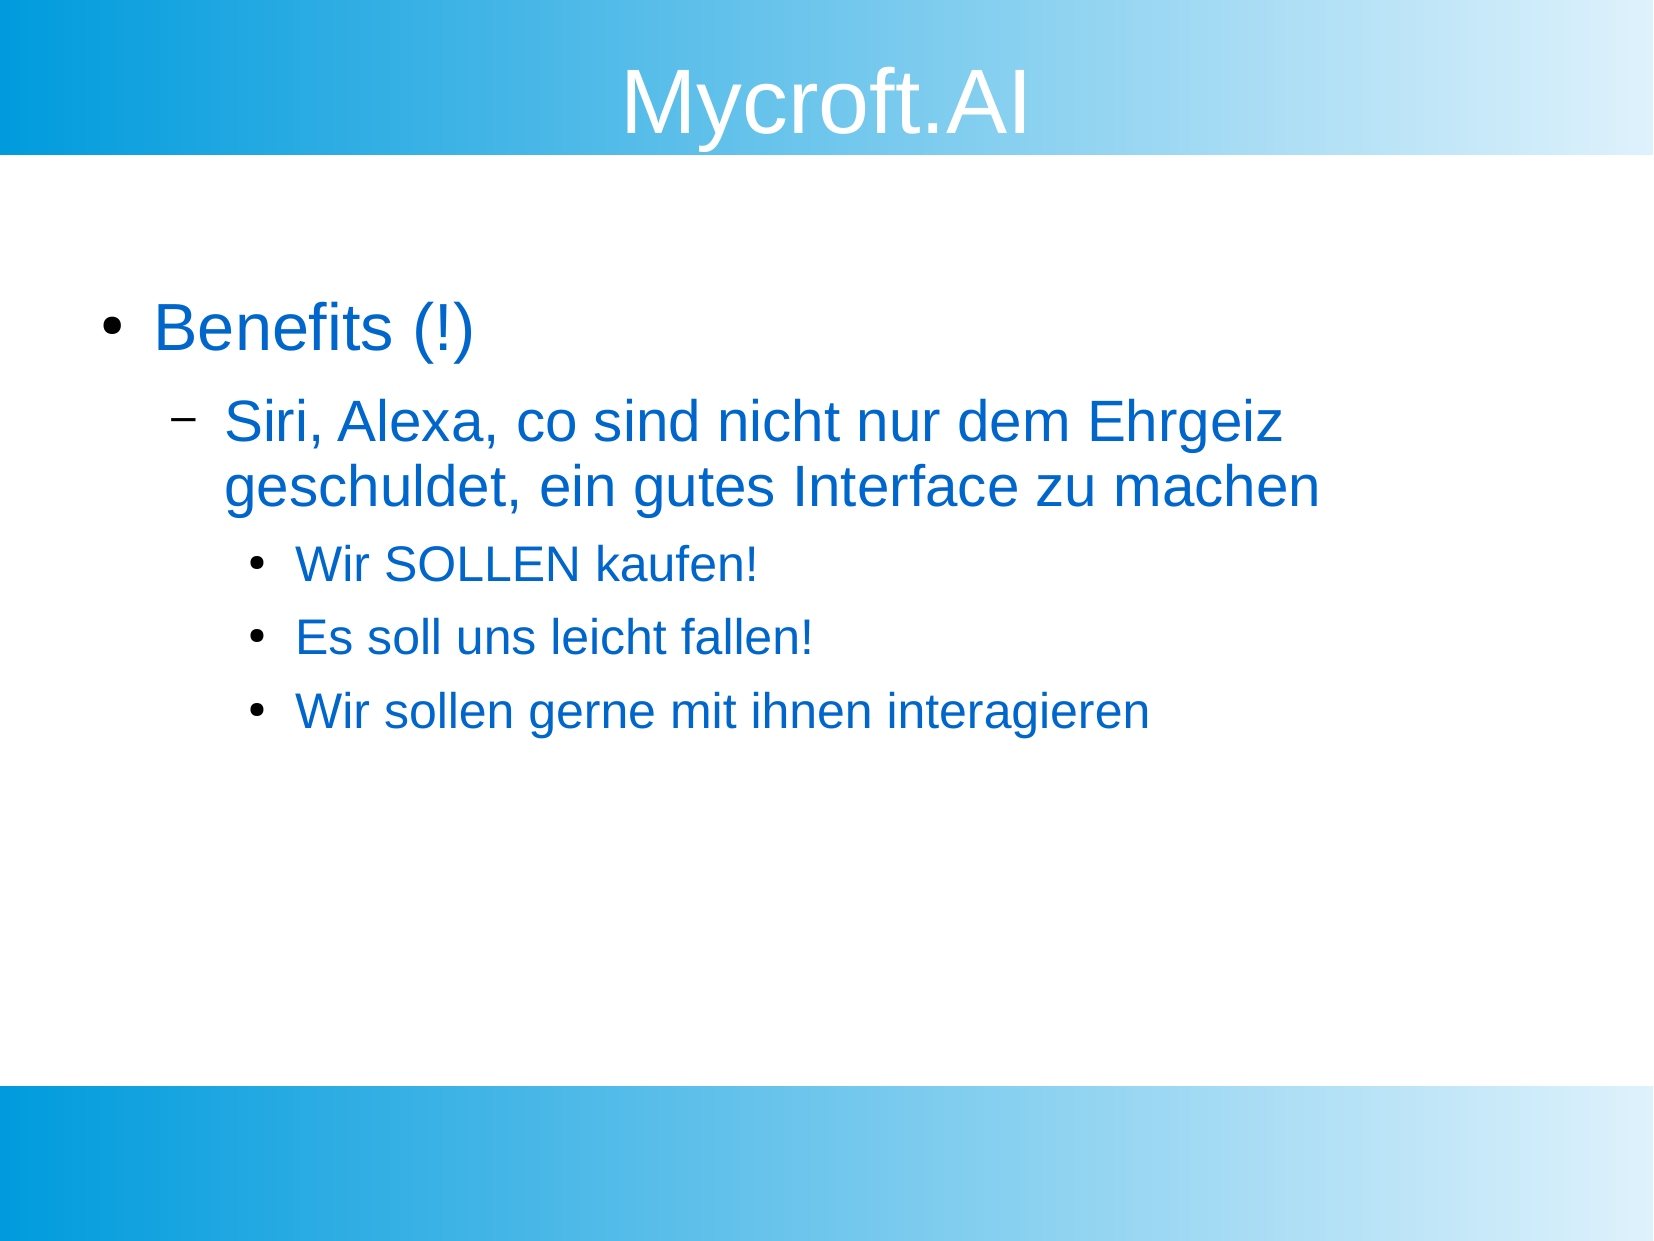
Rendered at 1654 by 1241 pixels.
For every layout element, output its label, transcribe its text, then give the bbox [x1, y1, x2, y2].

list Benefits (!) Siri, Alexa, co sind nicht nur dem Ehrgeiz geschuldet, ein gutes Interface zu machen Wir SOLLEN kaufen! Es soll uns leicht fallen! Wir sollen gerne mit ihnen interagieren [82, 290, 1571, 1010]
title Mycroft.AI [82, 49, 1571, 155]
